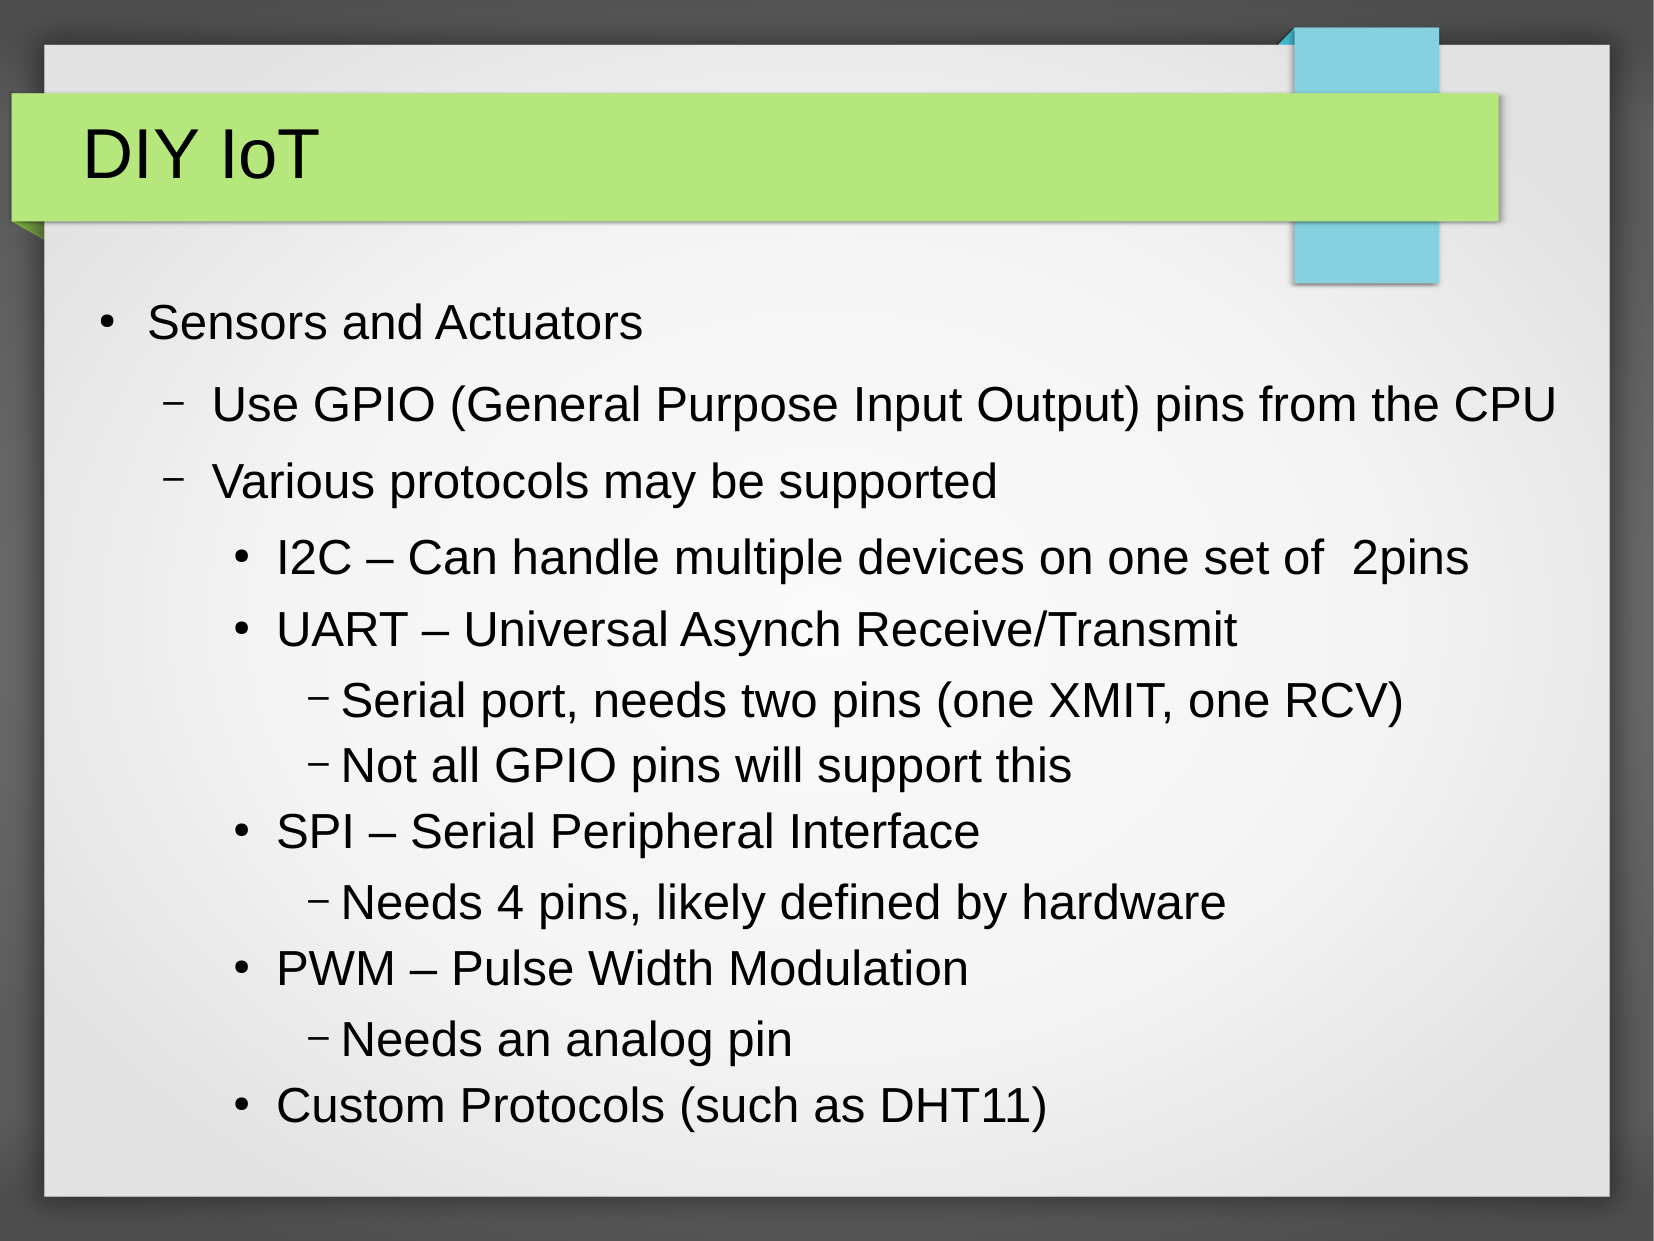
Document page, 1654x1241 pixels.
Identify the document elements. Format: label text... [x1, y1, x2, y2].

list Sensors and Actuators Use GPIO (General Purpose Input Output) pins from the CPU Various protocols may be supported I2C – Can handle multiple devices on one set of 2pins UART – Universal Asynch Receive/Transmit Serial port, needs two pins (one XMIT, one RCV) Not all GPIO pins will support this SPI – Serial Peripheral Interface Needs 4 pins, likely defined by hardware PWM – Pulse Width Modulation Needs an analog pin Custom Protocols (such as DHT11) [82, 295, 1571, 1156]
title DIY IoT [82, 94, 1264, 213]
picture [0, 0, 1654, 1241]
